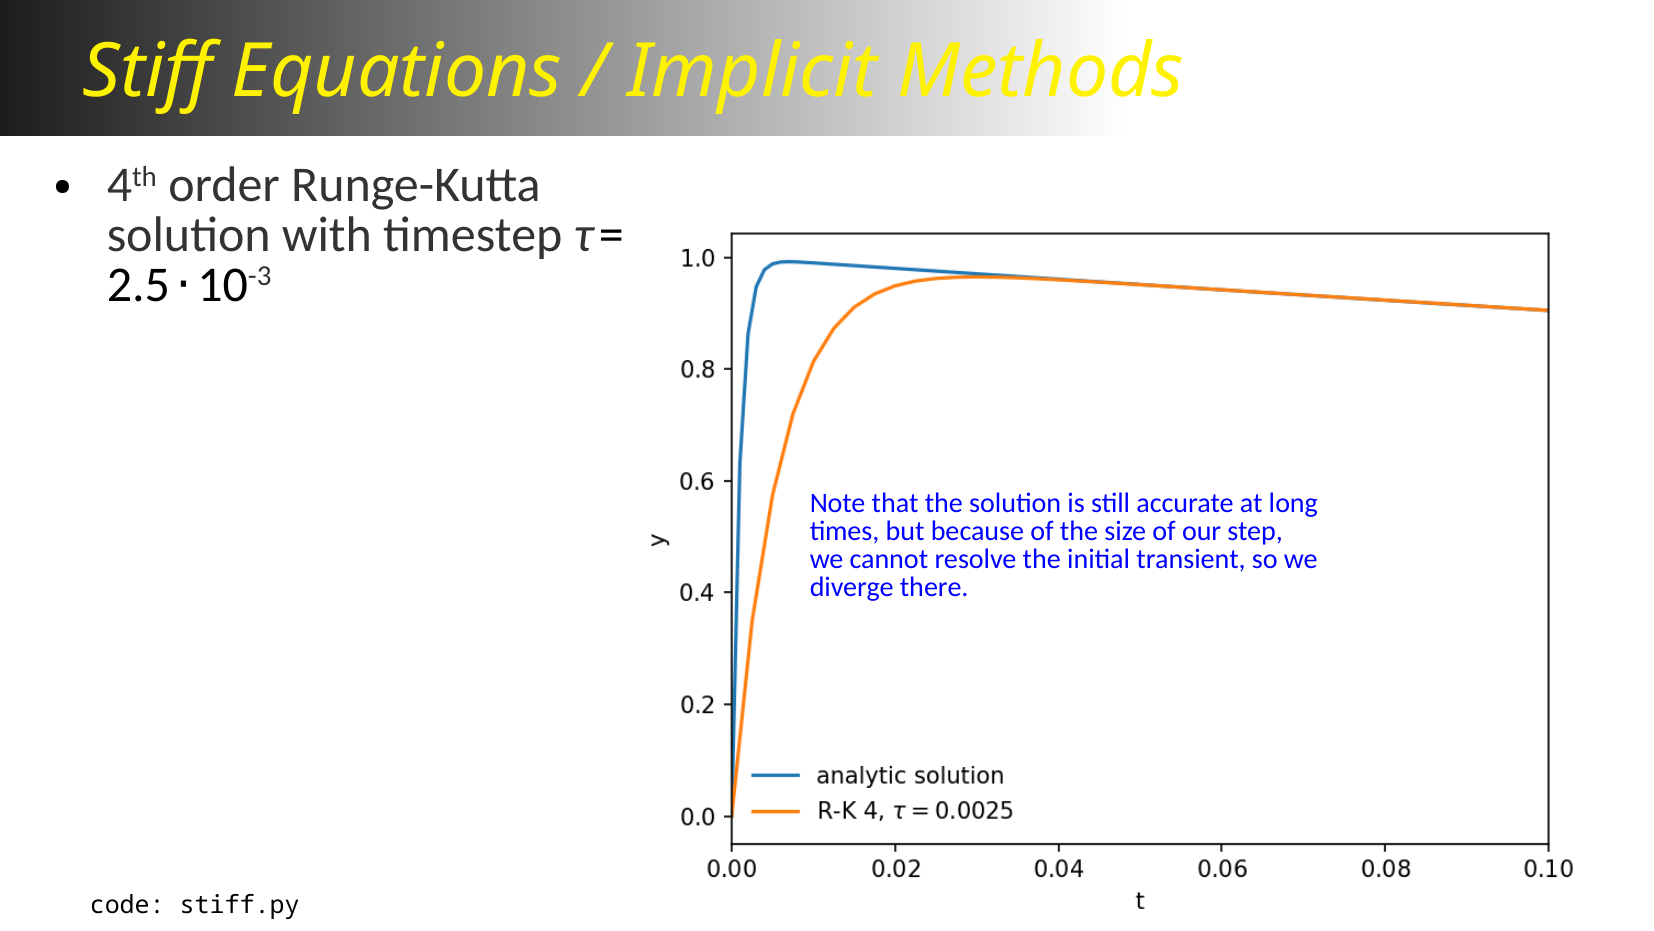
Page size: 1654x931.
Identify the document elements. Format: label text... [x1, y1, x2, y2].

text_box code: stiff.py [75, 879, 811, 921]
list 4th order Runge-Kutta solution with timestep τ = 2.5 ⋅ 10-3 [30, 157, 646, 878]
text_box Note that the solution is still accurate at long times, but because of the size of our step, we cannot resolve the initial transient, so we diverge there. [795, 483, 1336, 637]
picture [600, 139, 1654, 931]
title Stiff Equations / Implicit Methods [82, 23, 1571, 111]
